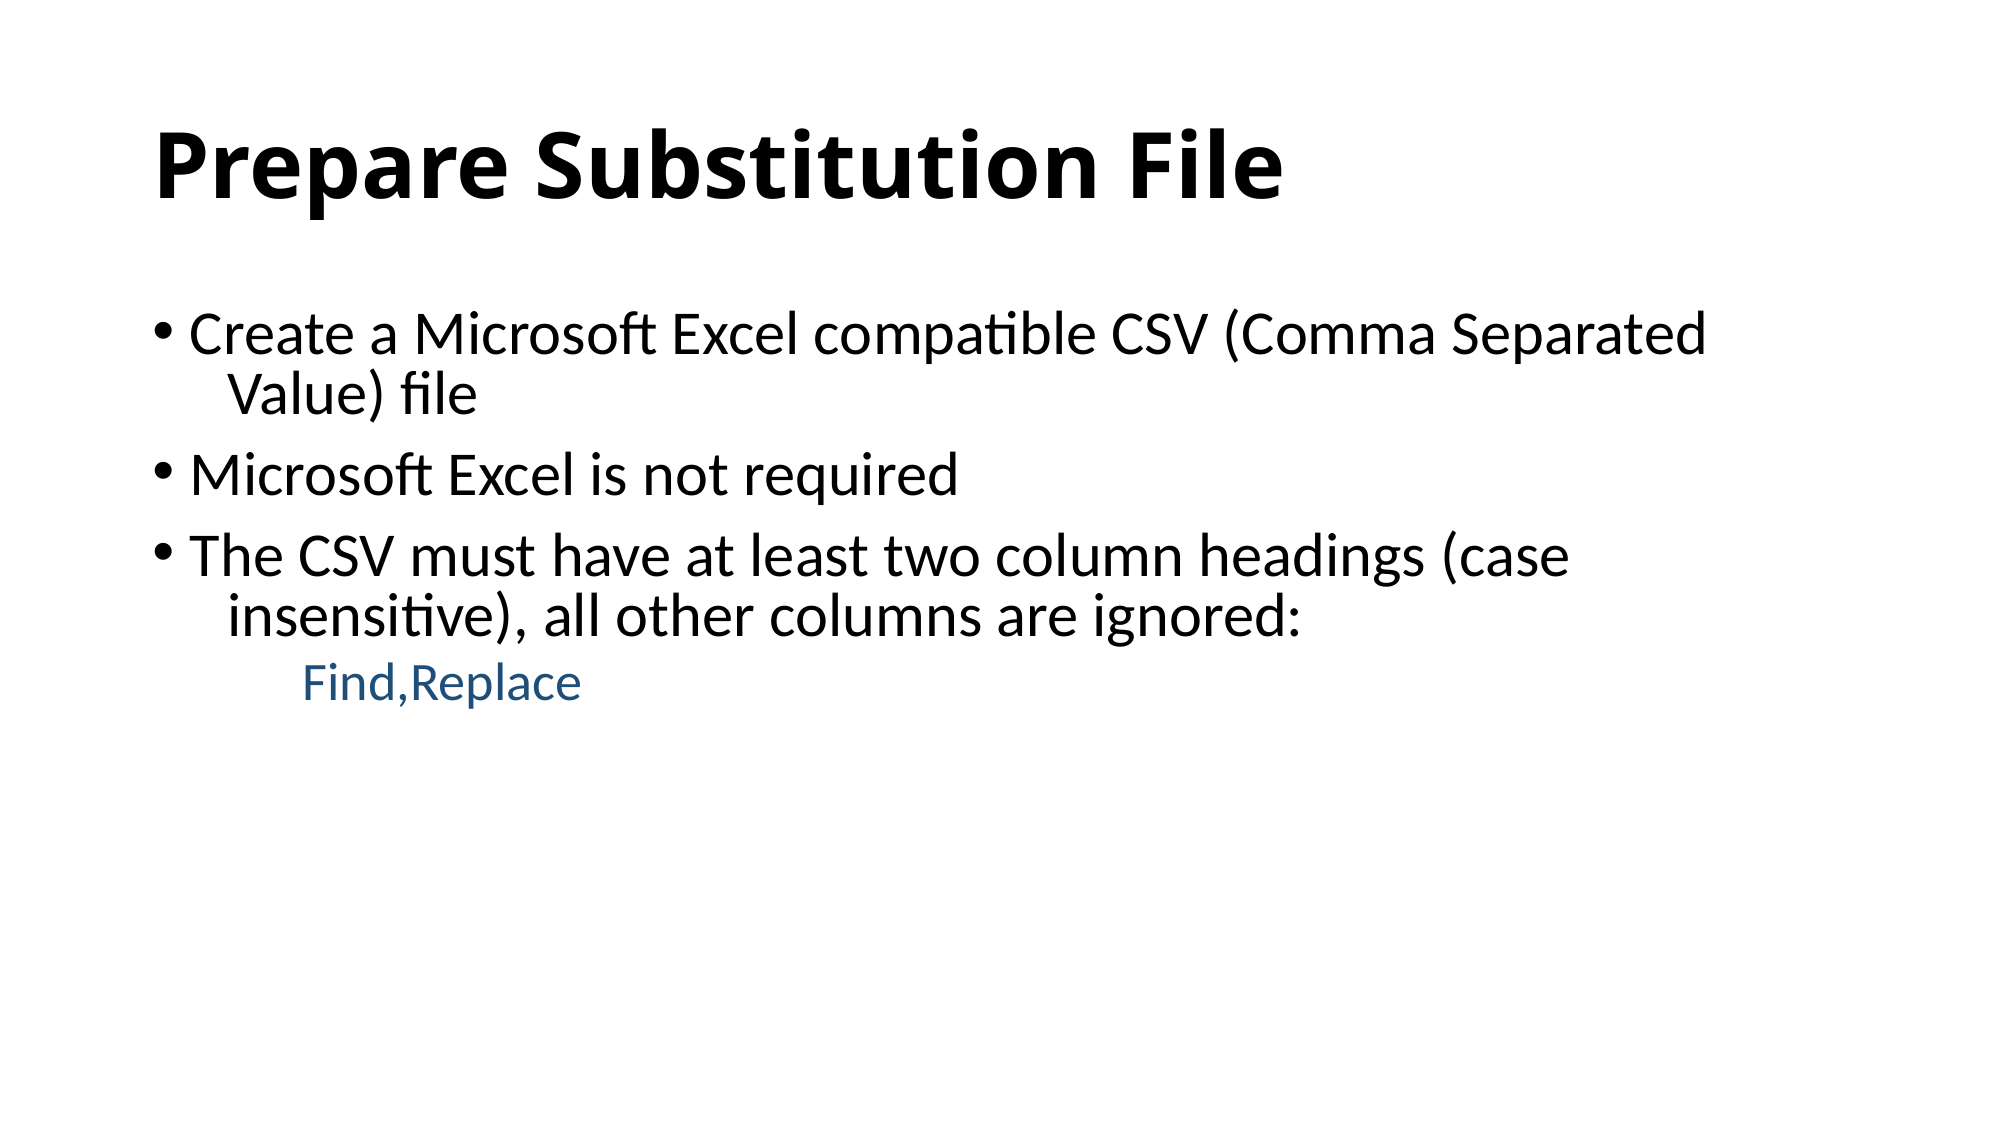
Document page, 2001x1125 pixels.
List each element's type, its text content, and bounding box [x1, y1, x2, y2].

list Create a Microsoft Excel compatible CSV (Comma Separated Value) file Microsoft Excel is not required The CSV must have at least two column headings (case insensitive), all other columns are ignored: Find,Replace [137, 299, 1863, 1014]
title Prepare Substitution File [137, 59, 1863, 278]
